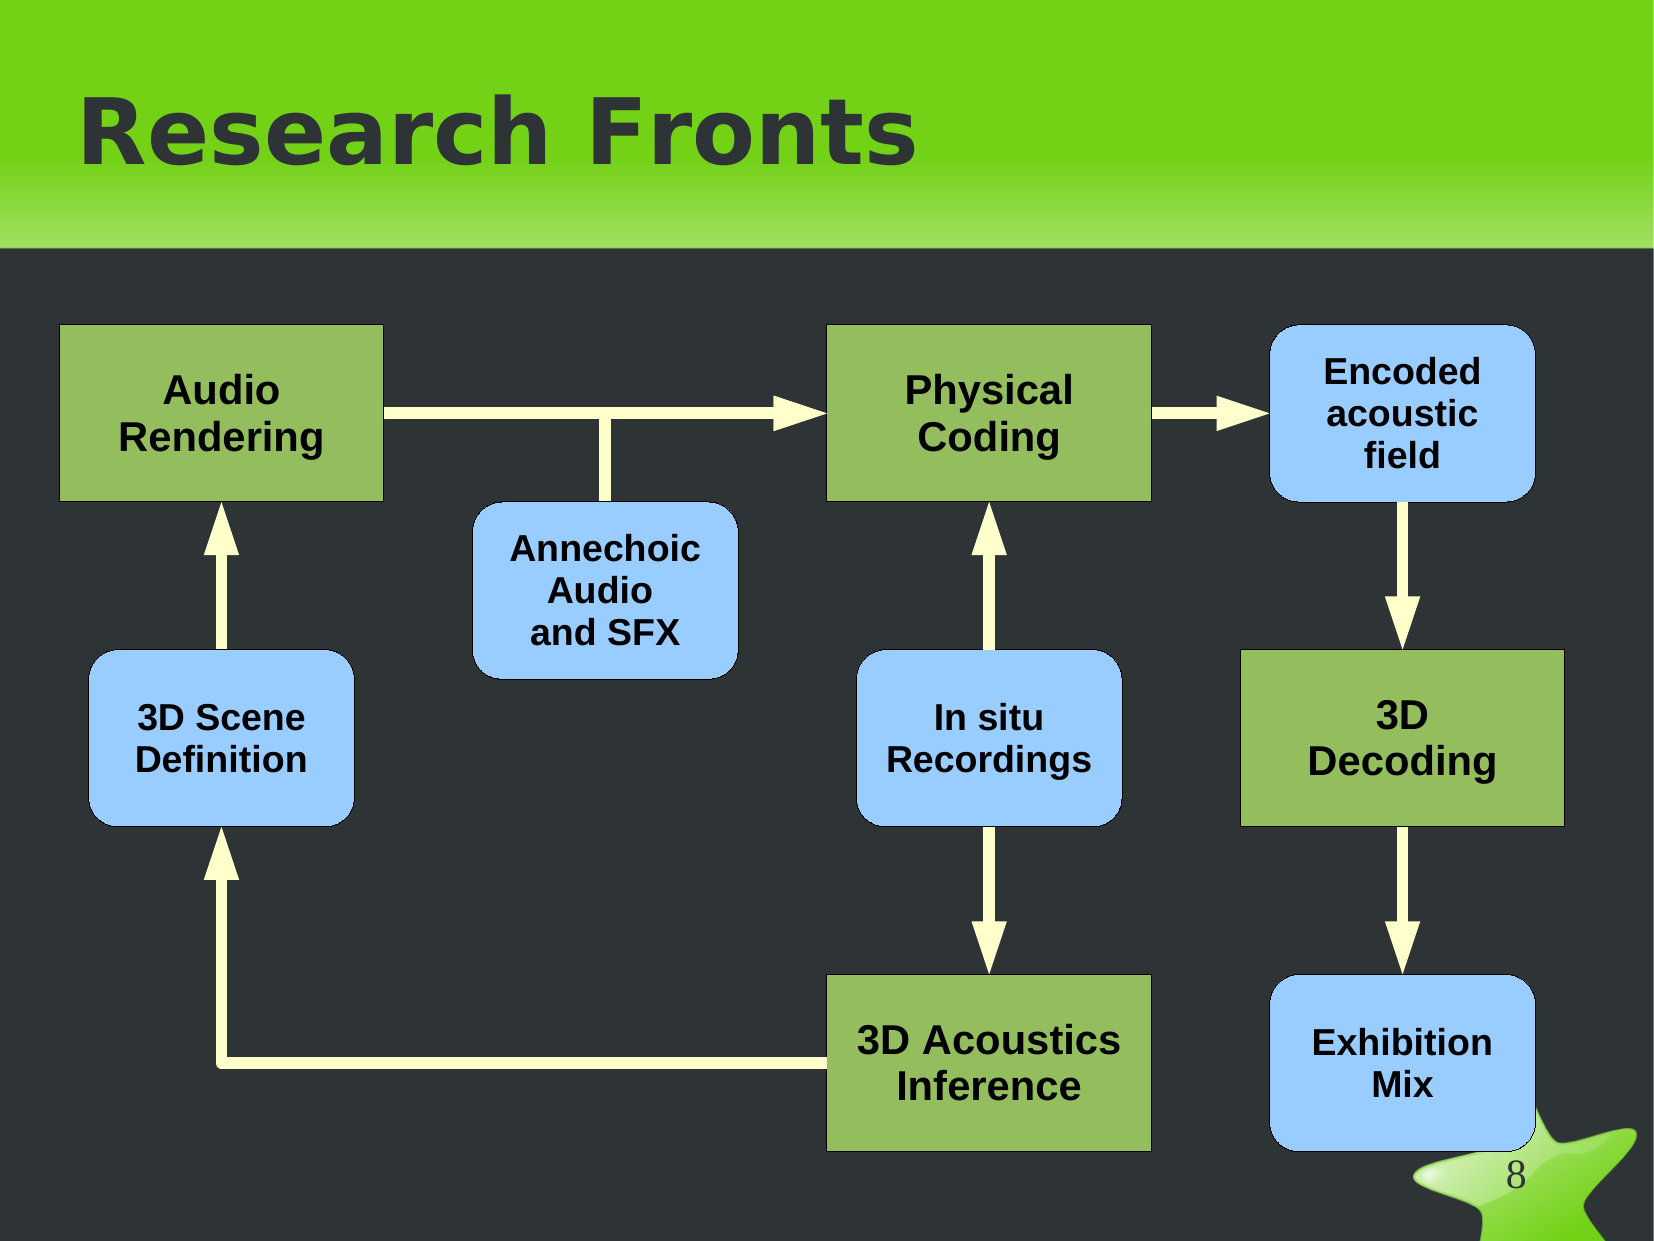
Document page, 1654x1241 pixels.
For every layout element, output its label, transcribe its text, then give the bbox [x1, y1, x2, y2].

text_box Annechoic Audio and SFX [472, 501, 739, 680]
text_box Physical Coding [826, 324, 1152, 502]
text_box Exhibition Mix [1269, 974, 1536, 1152]
picture [0, 0, 1654, 1241]
text_box Audio Rendering [59, 324, 384, 502]
text_box 3D Scene Definition [88, 649, 355, 827]
text_box In situ Recordings [856, 649, 1123, 827]
title Research Fronts [76, 29, 1565, 237]
text_box Encoded acoustic field [1269, 324, 1536, 503]
text_box 3D Decoding [1240, 649, 1565, 827]
text_box 3D Acoustics Inference [826, 974, 1152, 1152]
